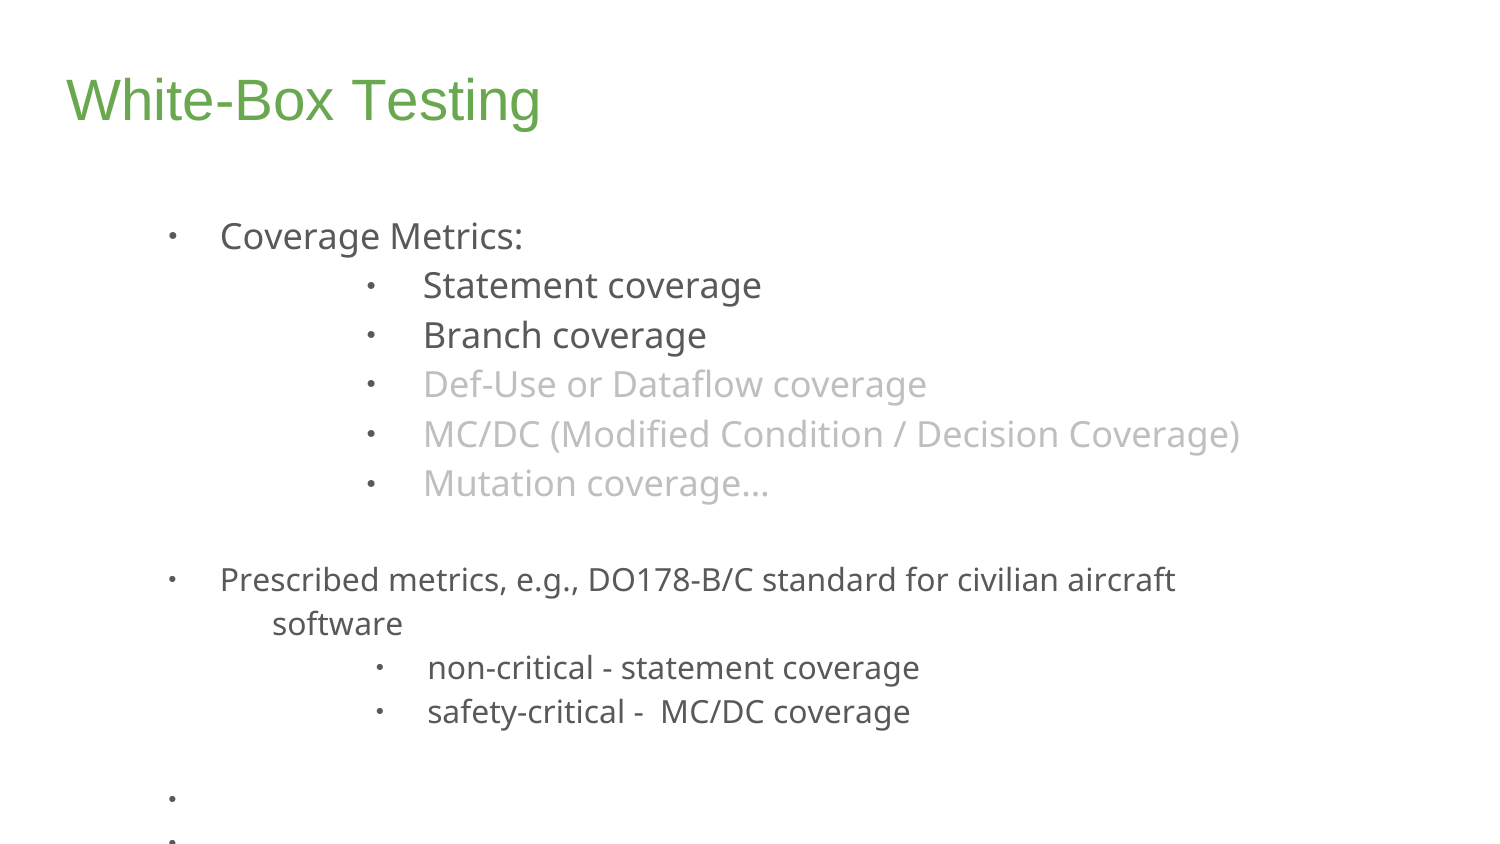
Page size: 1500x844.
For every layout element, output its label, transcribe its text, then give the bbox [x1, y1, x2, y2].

list Coverage Metrics: Statement coverage Branch coverage Def-Use or Dataflow coverage MC/DC (Modified Condition / Decision Coverage) Mutation coverage… Prescribed metrics, e.g., DO178-B/C standard for civilian aircraft software non-critical - statement coverage safety-critical - MC/DC coverage [113, 191, 1306, 751]
title White-Box Testing [51, 47, 1449, 142]
